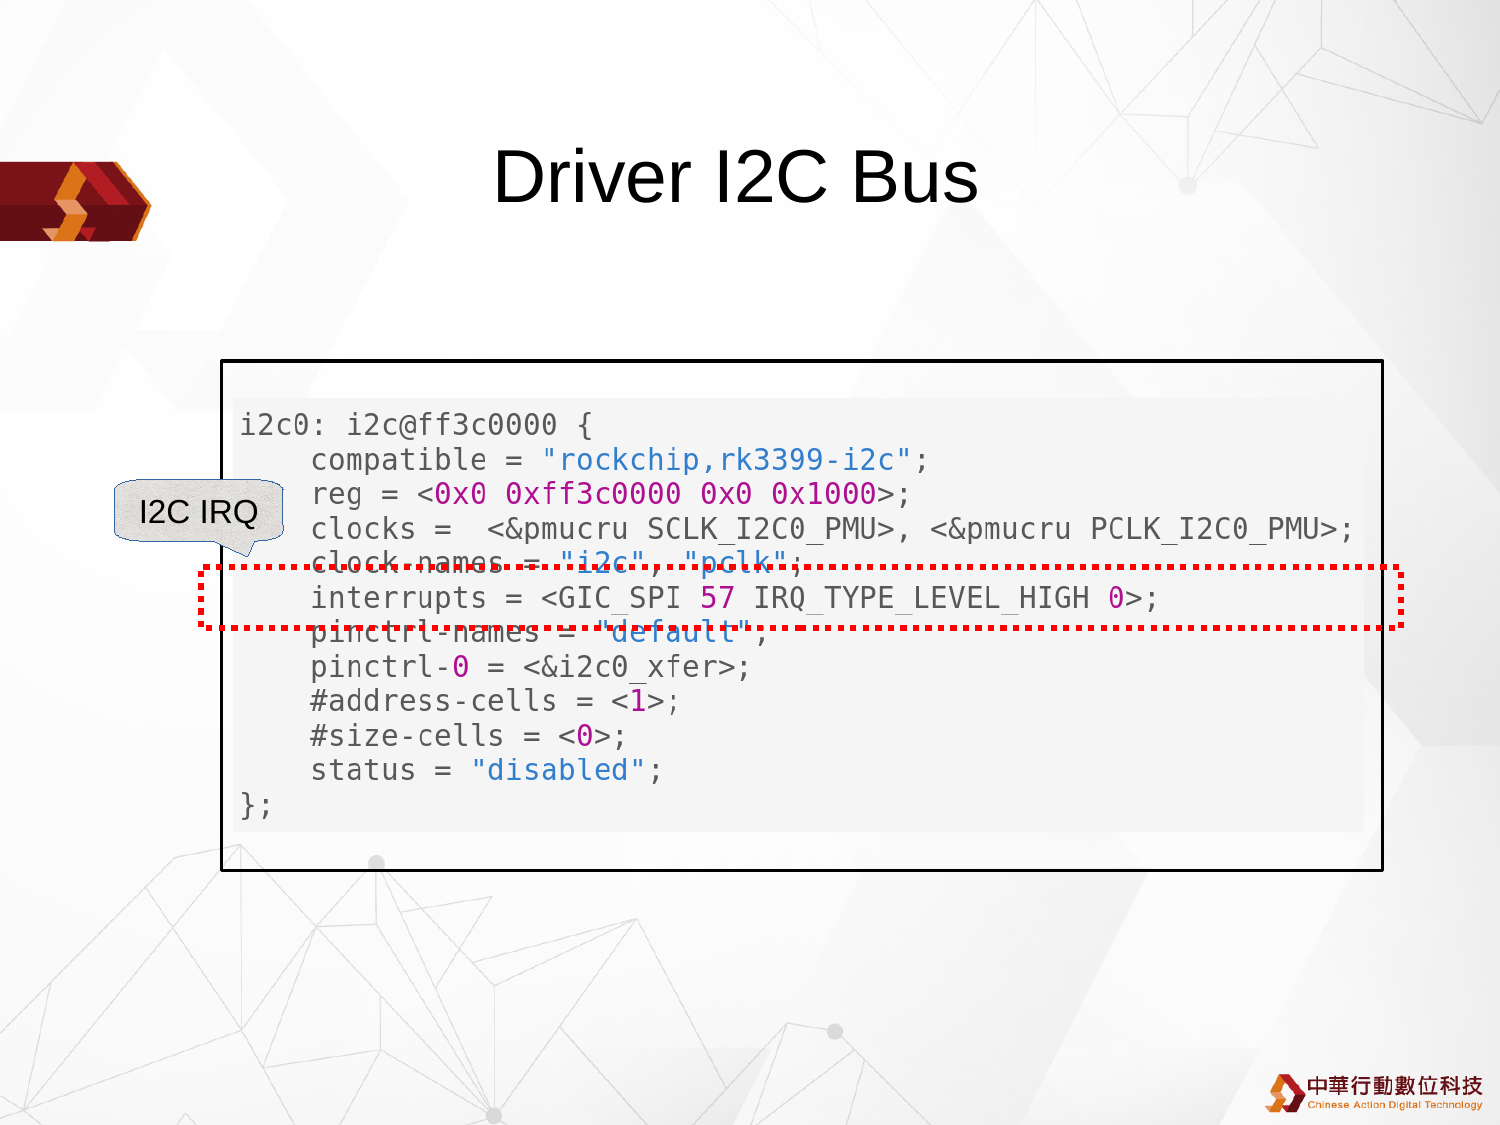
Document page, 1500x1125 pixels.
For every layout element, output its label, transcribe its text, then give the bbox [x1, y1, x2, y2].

picture [0, 0, 1500, 1125]
title Driver I2C Bus [106, 101, 1366, 254]
text_box I2C IRQ [114, 479, 284, 557]
